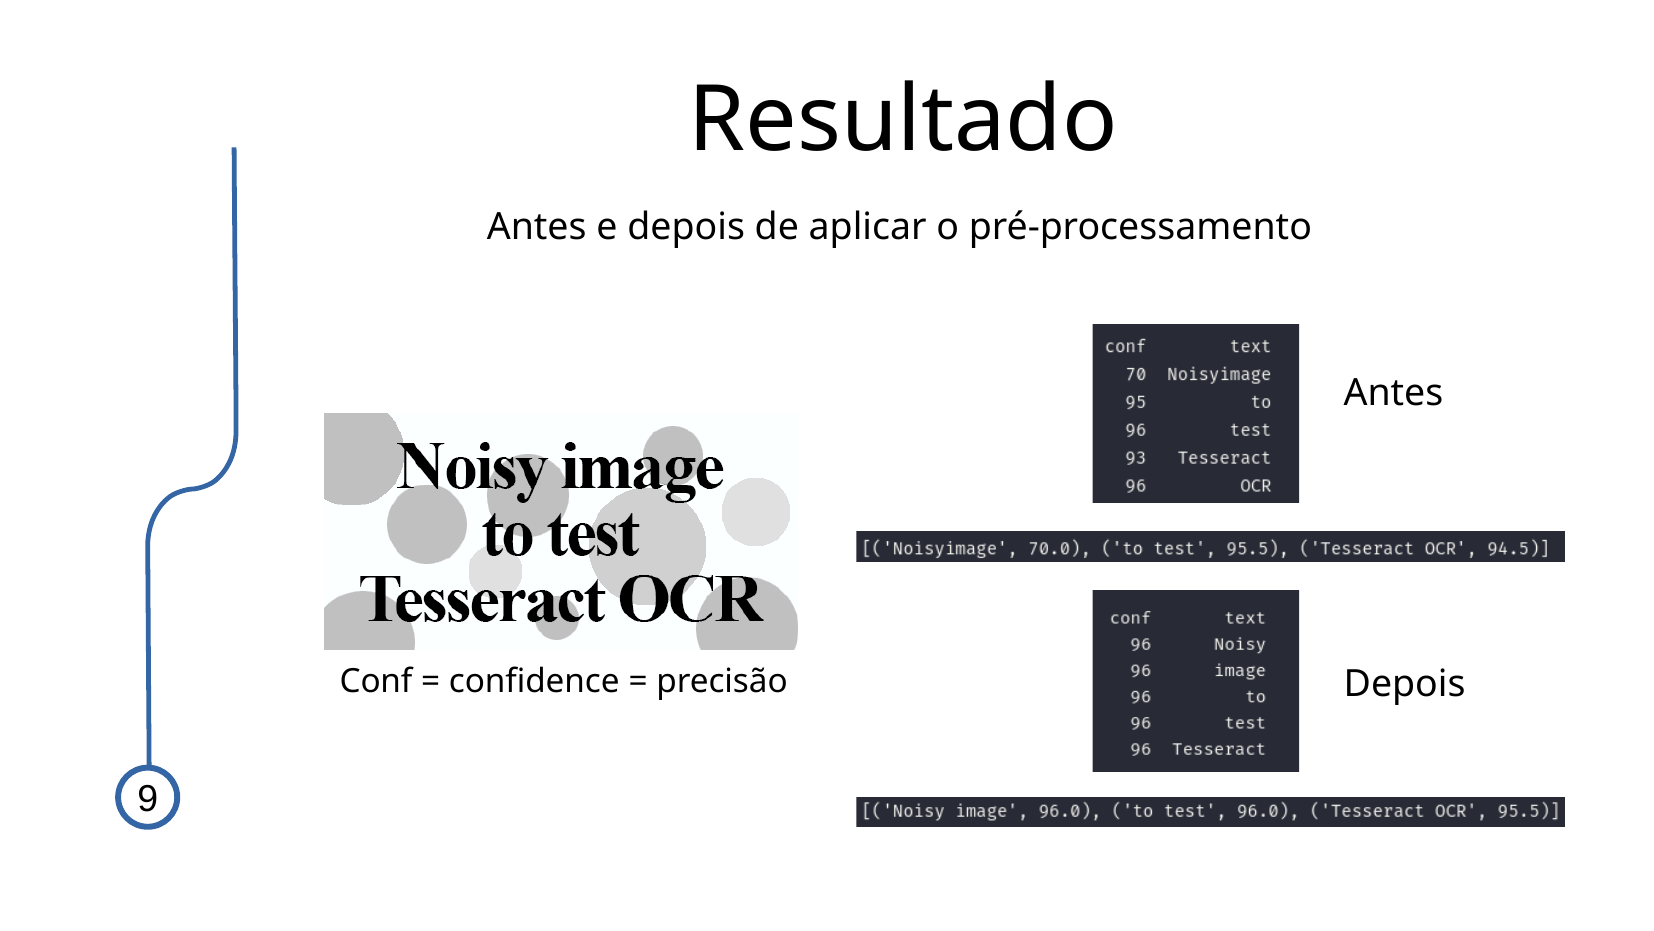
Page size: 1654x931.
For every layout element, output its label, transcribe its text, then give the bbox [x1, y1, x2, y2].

picture [324, 413, 798, 650]
text_box Depois [1328, 649, 1475, 735]
picture [1092, 324, 1300, 503]
text_box Conf = confidence = precisão [324, 649, 795, 727]
title Resultado [236, 28, 1571, 201]
text_box Antes [1328, 357, 1455, 443]
picture [856, 531, 1565, 562]
picture [856, 797, 1565, 827]
text_box 9 [118, 767, 178, 827]
text_box Antes e depois de aplicar o pré-processamento [472, 192, 1300, 278]
picture [1092, 590, 1300, 772]
